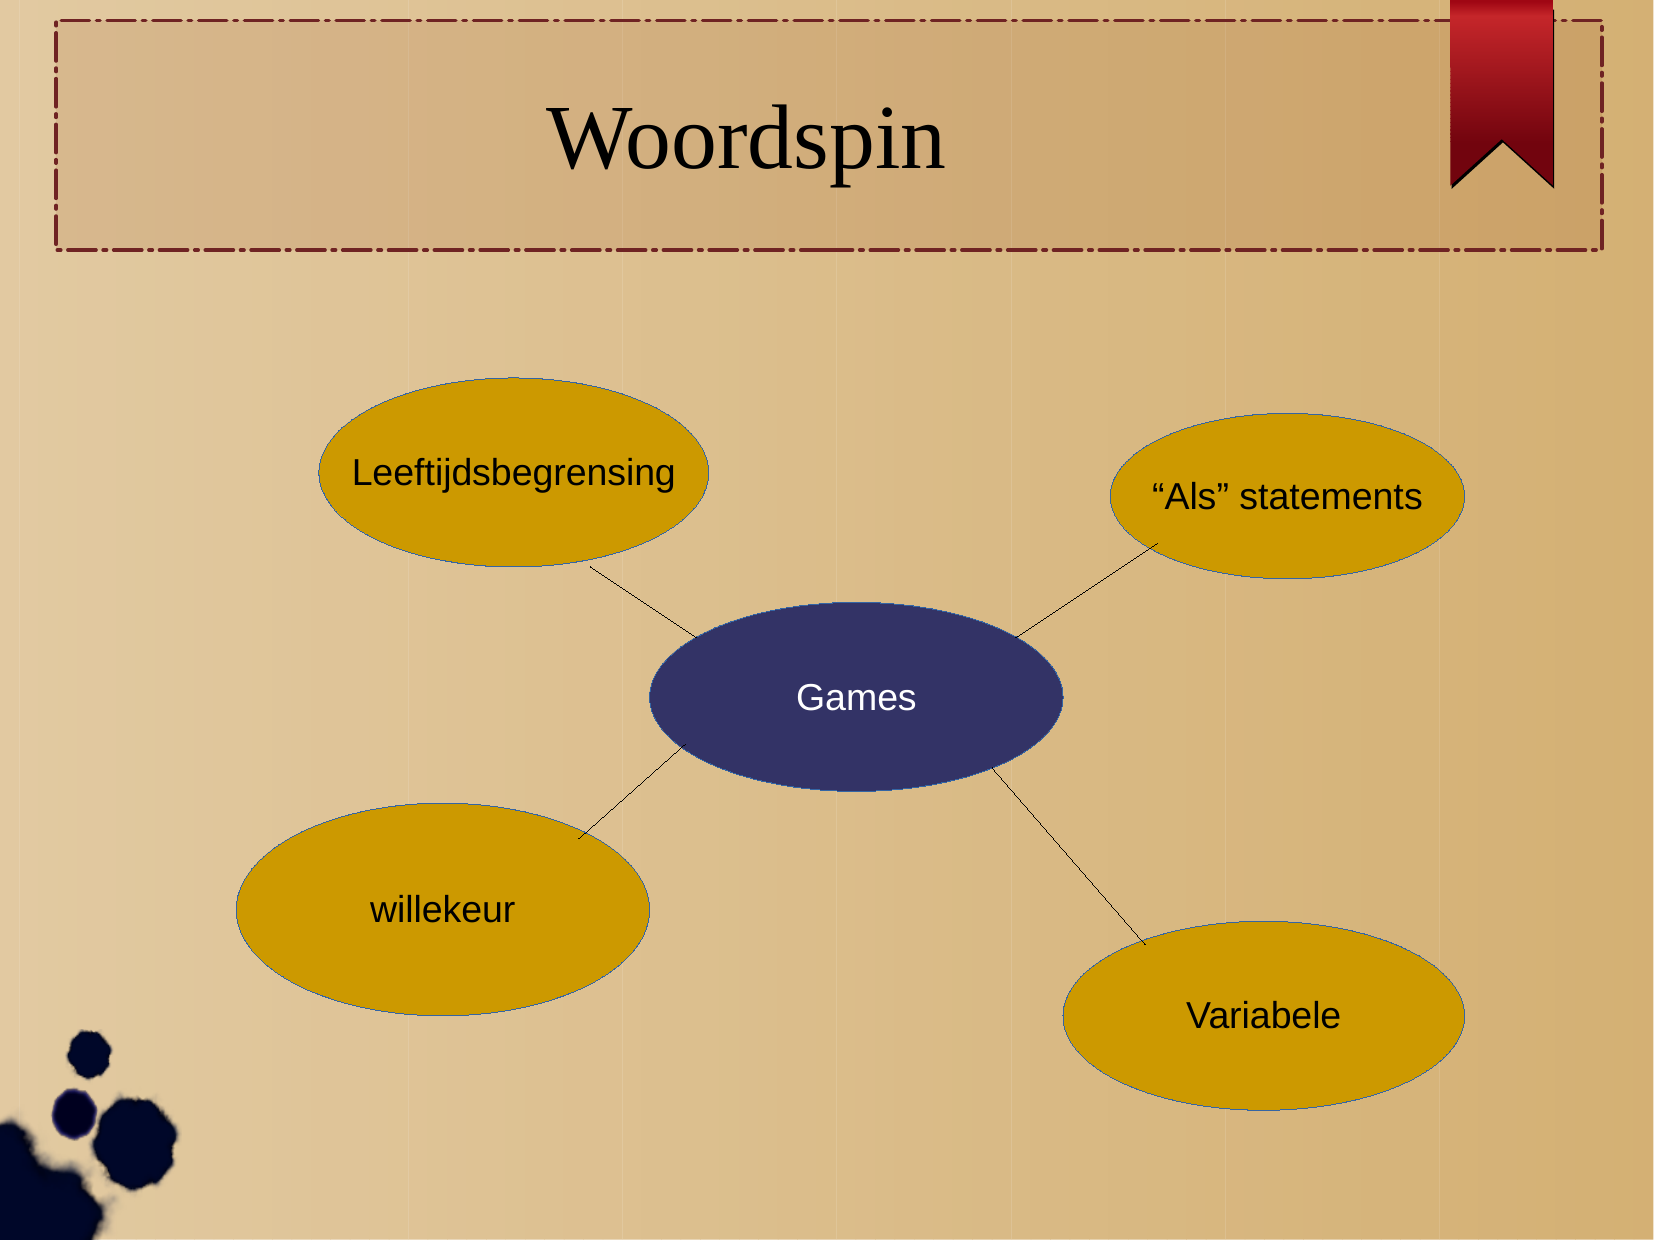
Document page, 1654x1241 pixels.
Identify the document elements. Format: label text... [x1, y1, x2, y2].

title Woordspin [82, 47, 1412, 229]
text_box Variabele [1062, 921, 1465, 1111]
text_box Leeftijdsbegrensing [318, 377, 709, 567]
text_box willekeur [236, 803, 650, 1016]
text_box “Als” statements [1110, 413, 1465, 579]
text_box Games [649, 602, 1064, 792]
